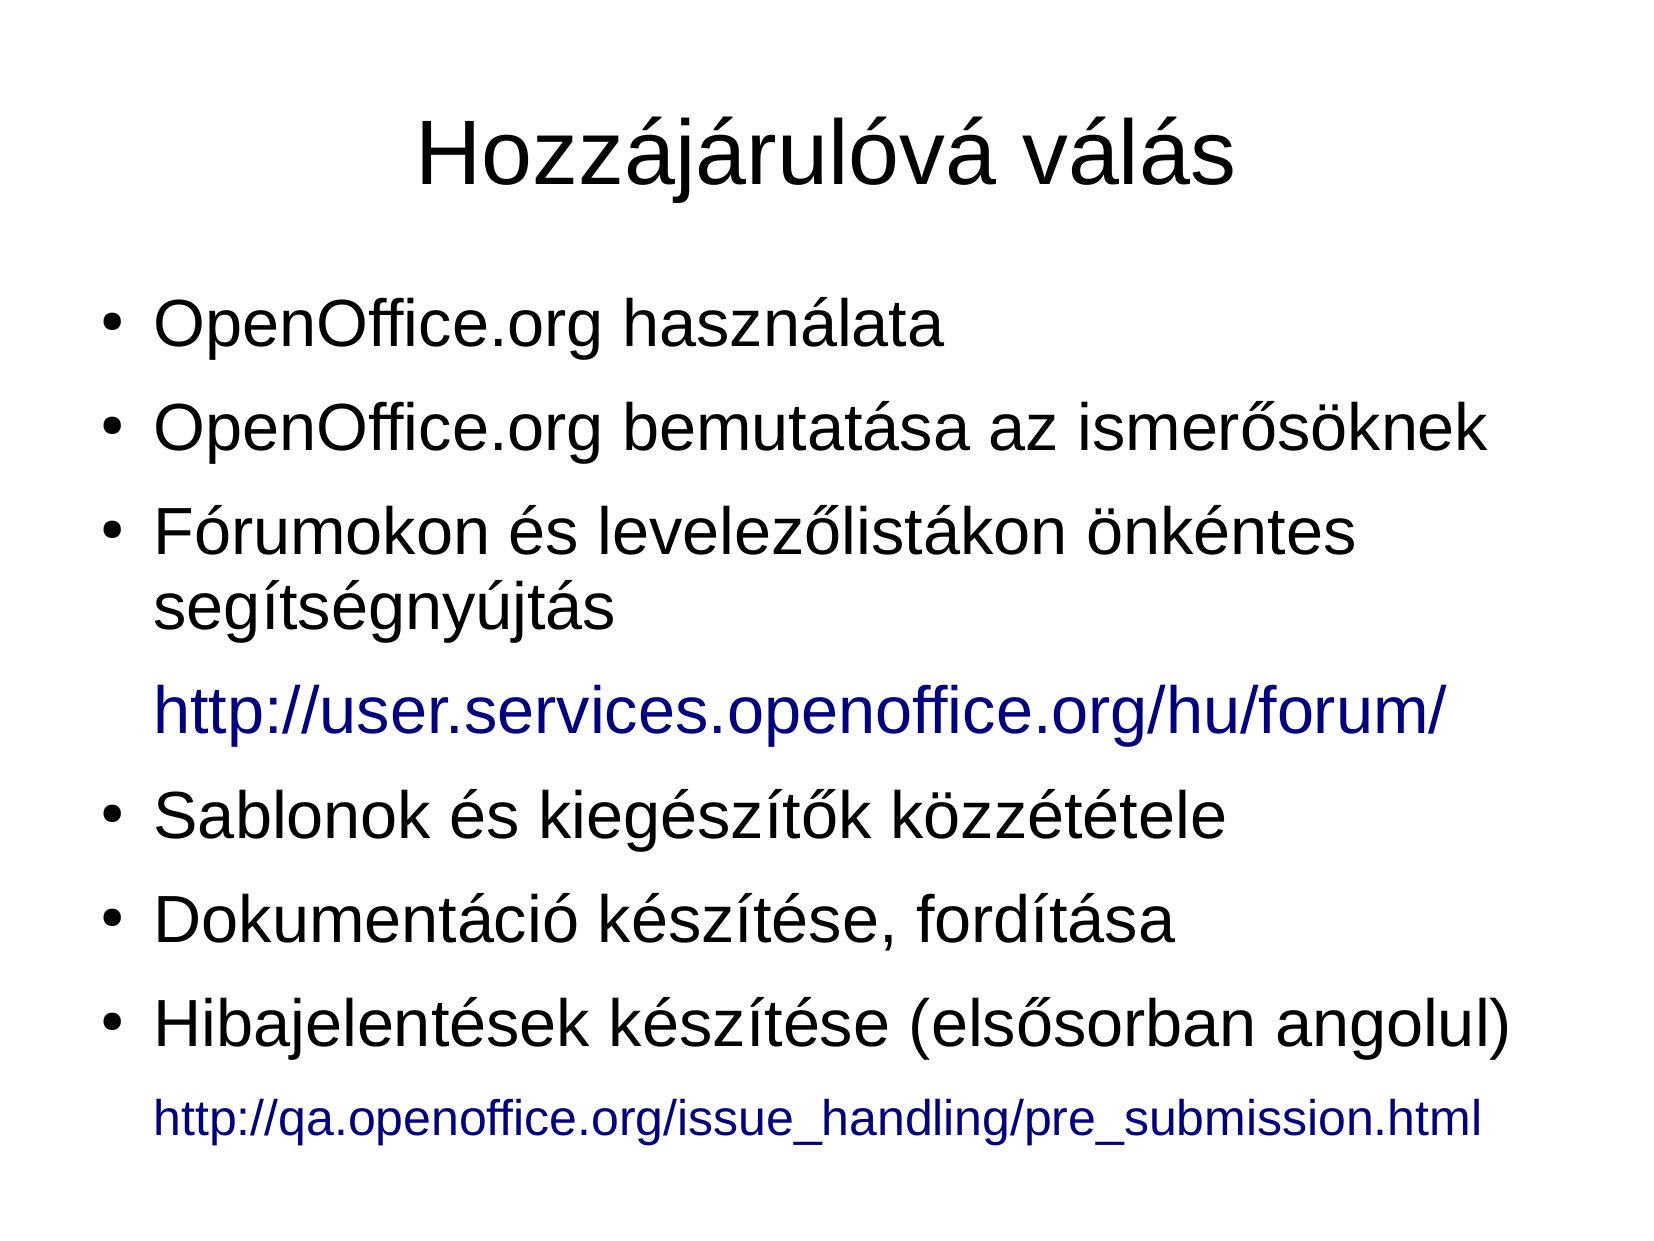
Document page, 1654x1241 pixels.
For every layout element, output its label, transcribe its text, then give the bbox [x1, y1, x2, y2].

title Hozzájárulóvá válás [82, 56, 1571, 250]
list OpenOffice.org használata OpenOffice.org bemutatása az ismerősöknek Fórumokon és levelezőlistákon önkéntes segítségnyújtás http://user.services.openoffice.org/hu/forum/ Sablonok és kiegészítők közzététele Dokumentáció készítése, fordítása Hibajelentések készítése (elsősorban angolul) http://qa.openoffice.org/issue_handling/pre_submission.html [82, 285, 1571, 1147]
